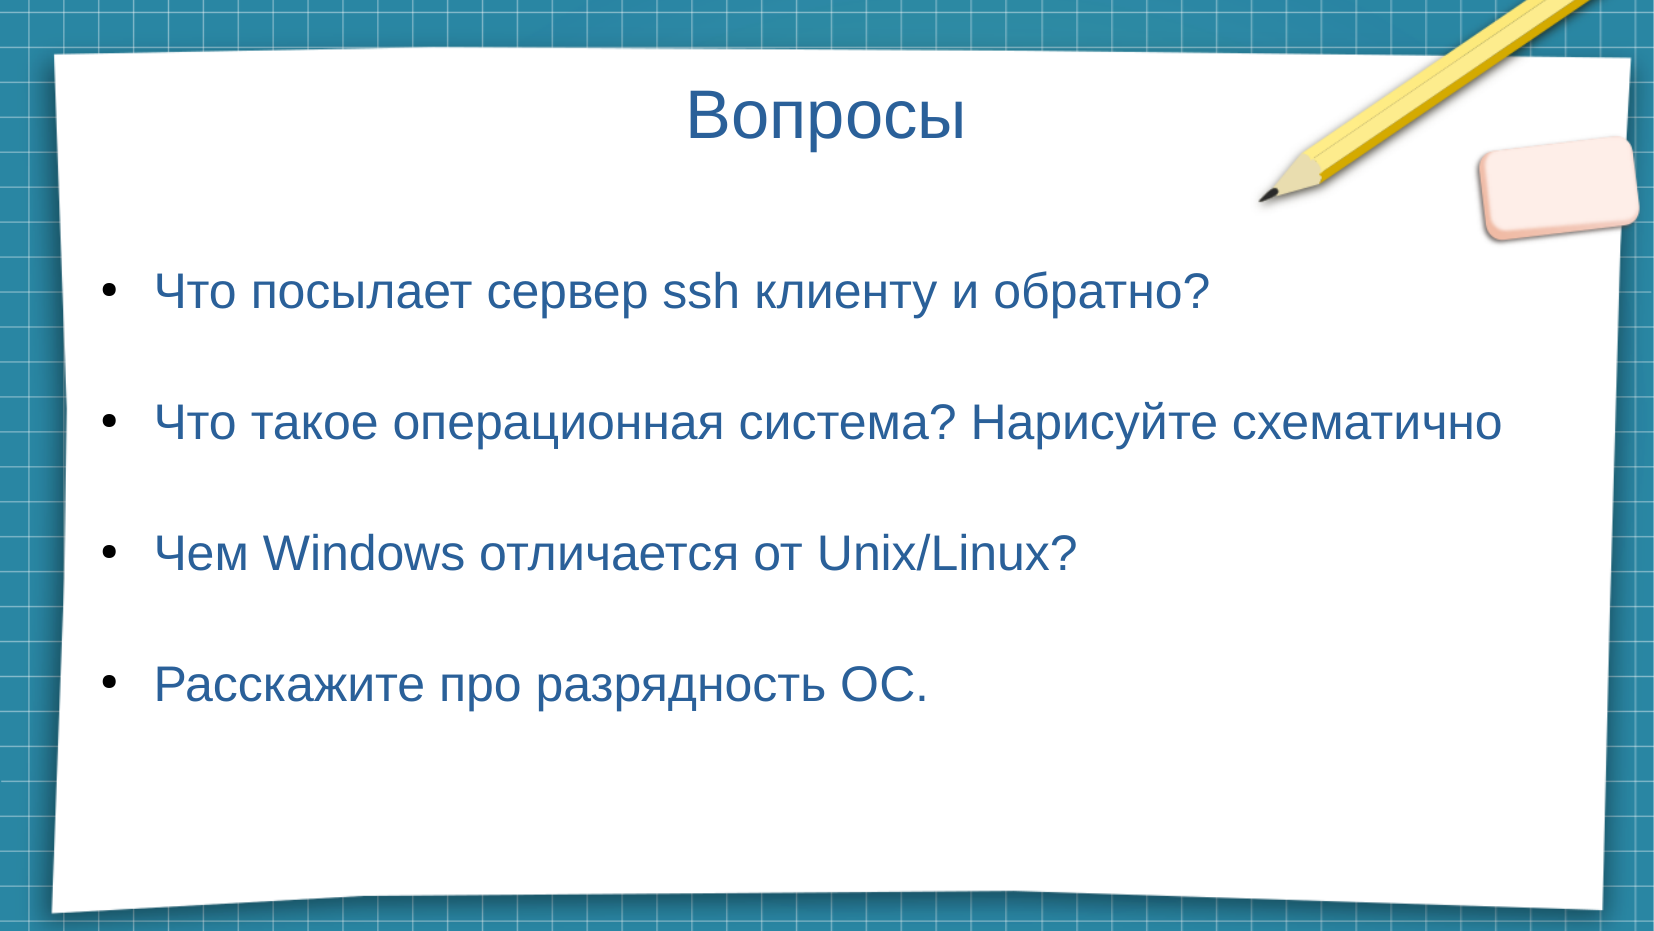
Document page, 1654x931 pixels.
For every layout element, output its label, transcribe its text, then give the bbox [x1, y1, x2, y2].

list Что посылает сервер ssh клиенту и обратно? Что такое операционная система? Нарисуйте схематично Чем Windows отличается от Unix/Linux? Расскажите про разрядность ОС. [82, 217, 1571, 758]
title Вопросы [82, 37, 1571, 193]
picture [0, 0, 1654, 931]
